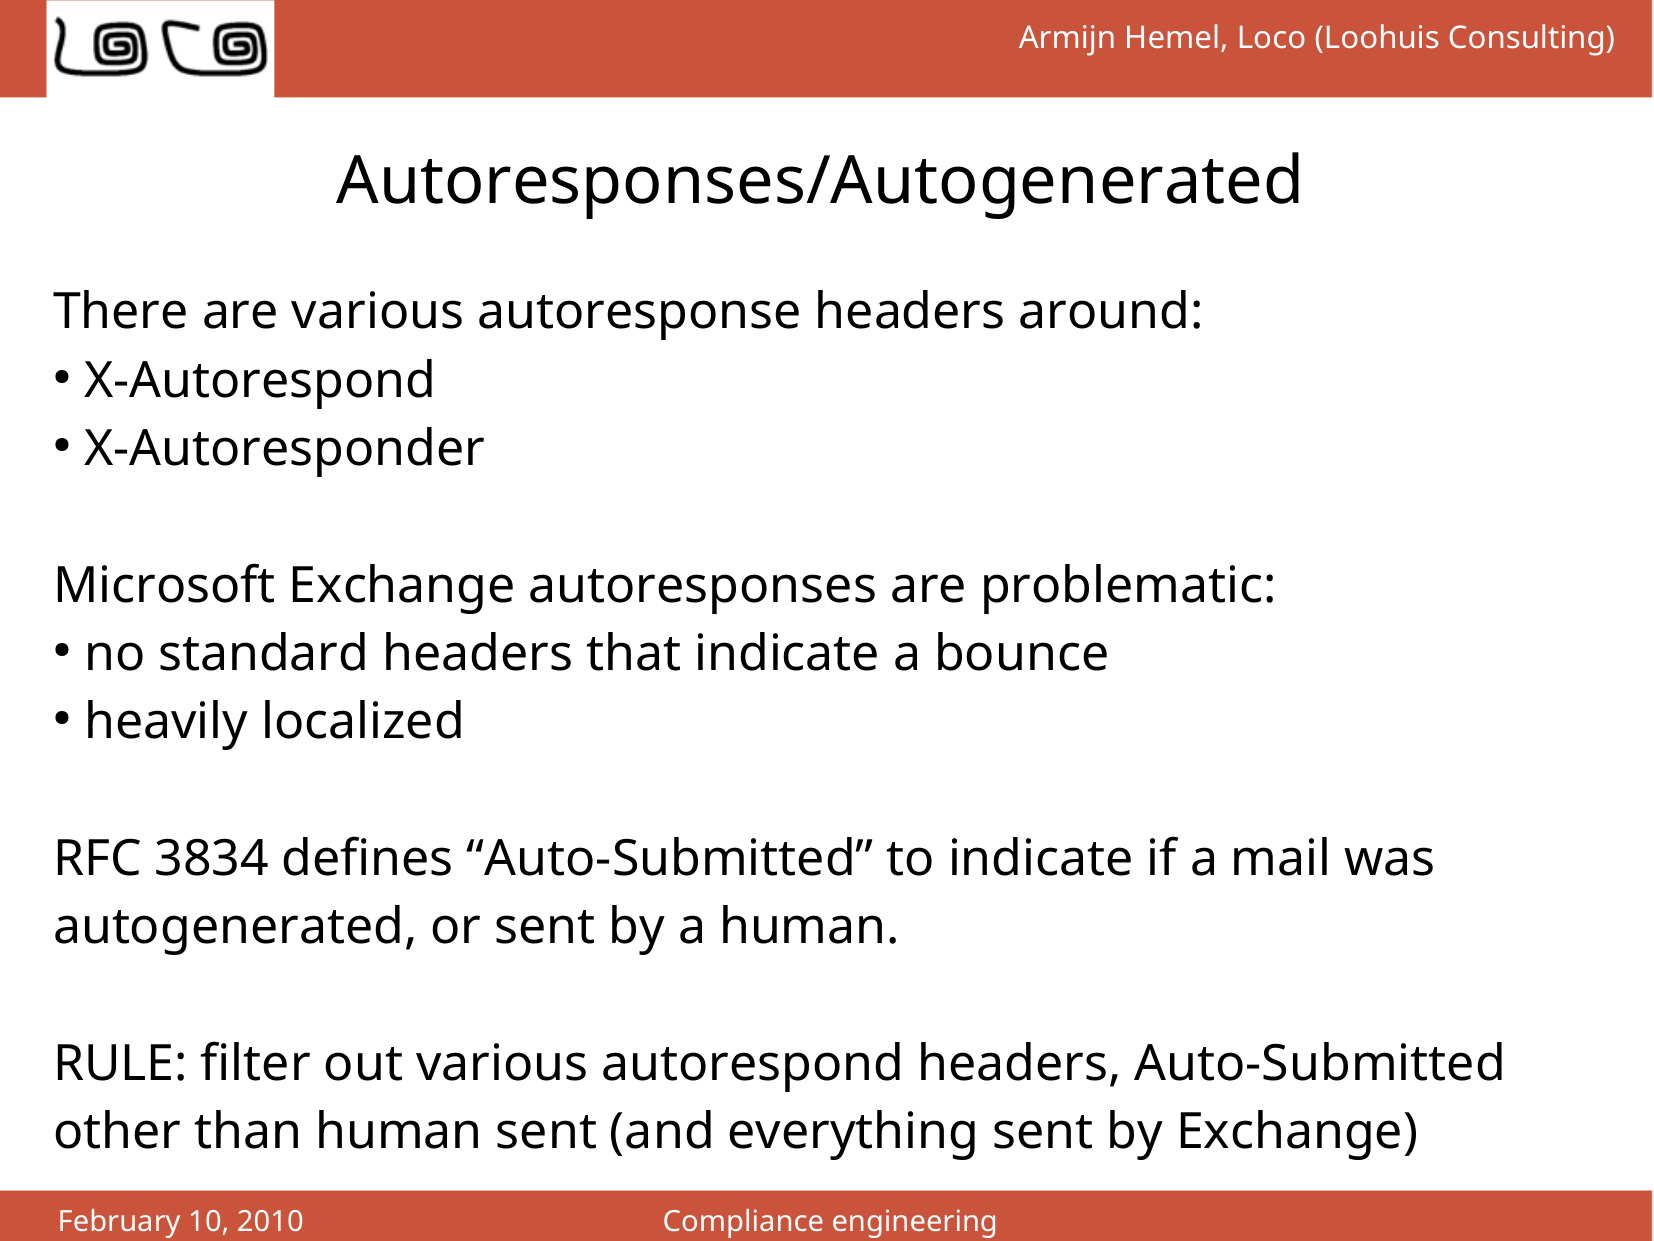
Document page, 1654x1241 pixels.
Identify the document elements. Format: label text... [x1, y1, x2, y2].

subtitle There are various autoresponse headers around: X-Autorespond X-Autoresponder Microsoft Exchange autoresponses are problematic: no standard headers that indicate a bounce heavily localized RFC 3834 defines “Auto-Submitted” to indicate if a mail was autogenerated, or sent by a human. RULE: filter out various autorespond headers, Auto-Submitted other than human sent (and everything sent by Exchange) [53, 265, 1595, 1173]
title Autoresponses/Autogenerated [47, 125, 1595, 229]
picture [0, 0, 1654, 1241]
